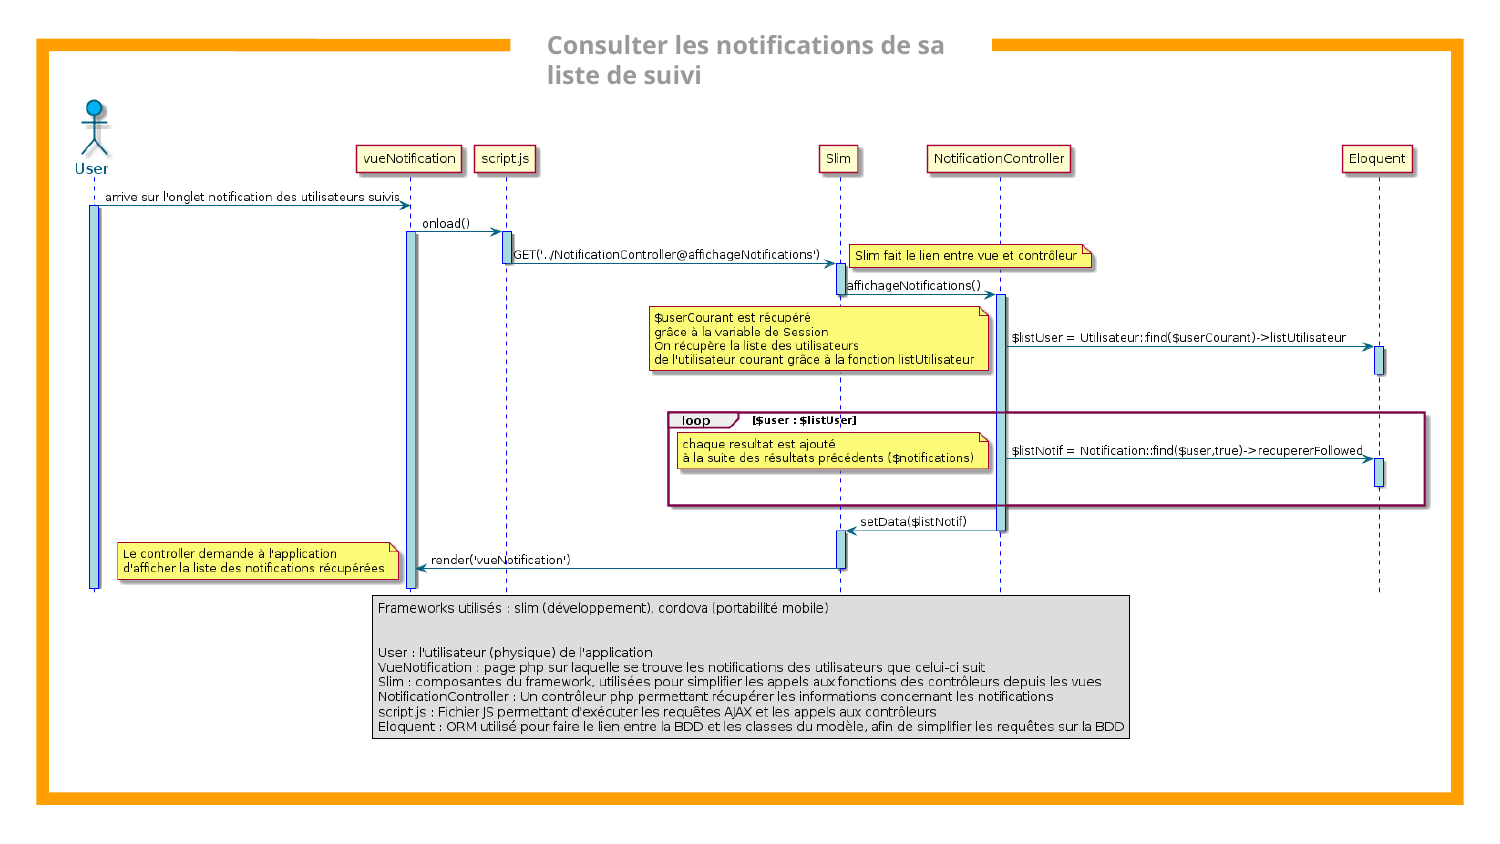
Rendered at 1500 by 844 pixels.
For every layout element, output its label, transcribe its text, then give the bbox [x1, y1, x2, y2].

title Consulter les notifications de sa liste de suivi [531, 15, 969, 95]
picture [66, 95, 1434, 748]
